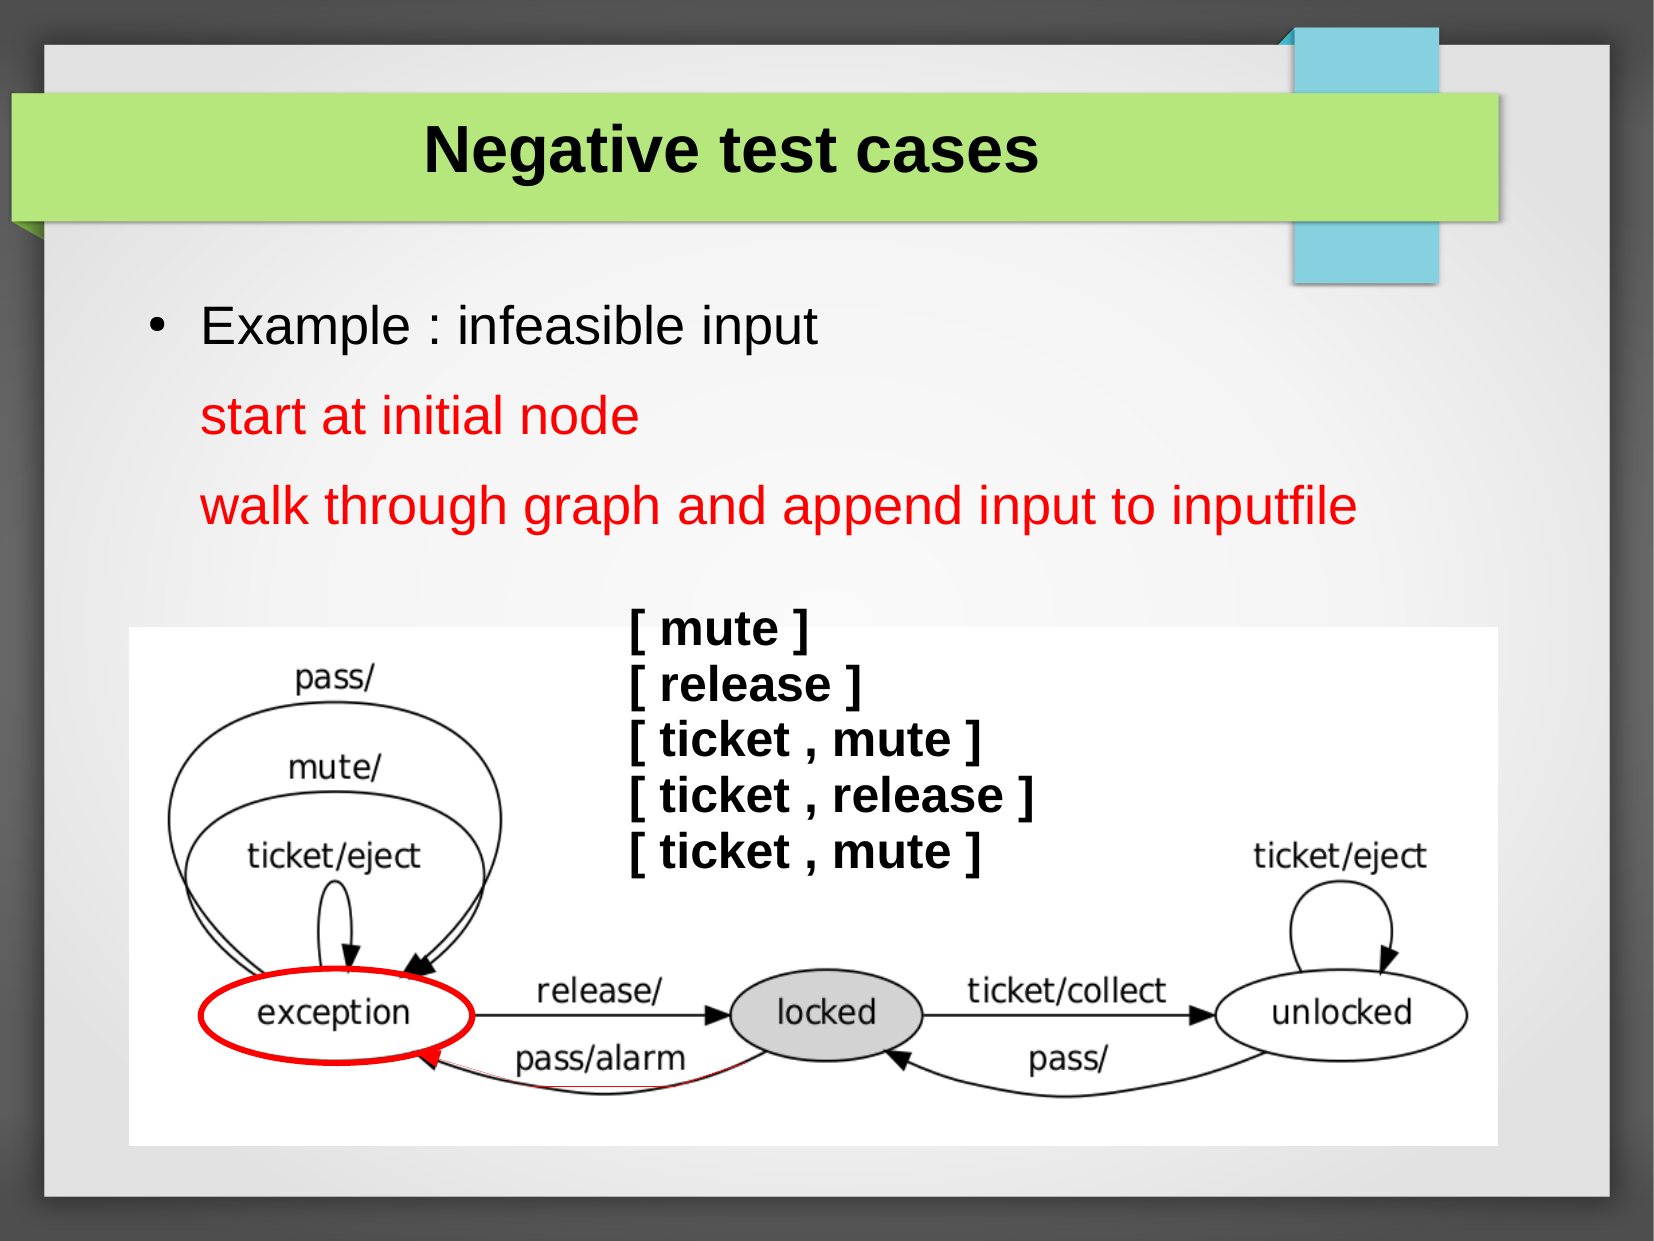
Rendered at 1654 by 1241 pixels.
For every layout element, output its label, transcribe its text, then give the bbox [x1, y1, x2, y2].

text_box [ mute ] [ release ] [ ticket , mute ] [ ticket , release ] [ ticket , mute ] [614, 592, 1312, 890]
text_box Negative test cases [188, 111, 1276, 187]
picture [0, 0, 1654, 1241]
list Example : infeasible input start at initial node walk through graph and append input to inputfile [129, 295, 1489, 627]
